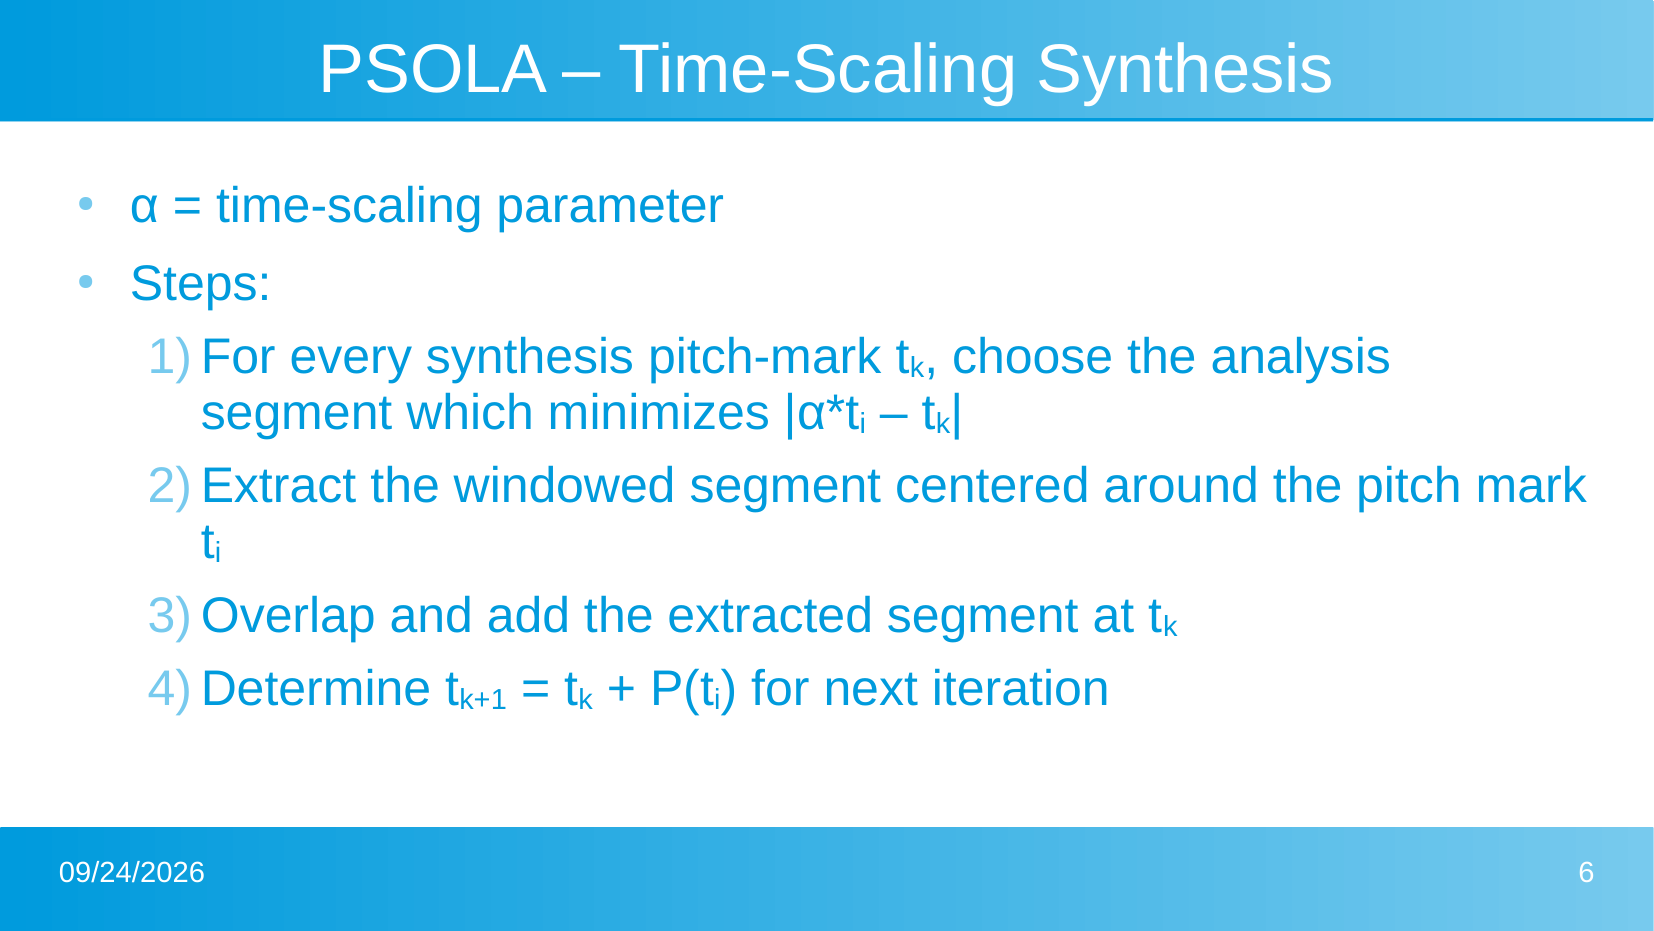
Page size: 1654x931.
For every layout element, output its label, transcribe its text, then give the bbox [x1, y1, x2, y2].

list α = time-scaling parameter Steps: For every synthesis pitch-mark tk, choose the analysis segment which minimizes |α*ti – tk| Extract the windowed segment centered around the pitch mark ti Overlap and add the extracted segment at tk Determine tk+1 = tk + P(ti) for next iteration [59, 177, 1595, 768]
title PSOLA – Time-Scaling Synthesis [59, 29, 1595, 108]
